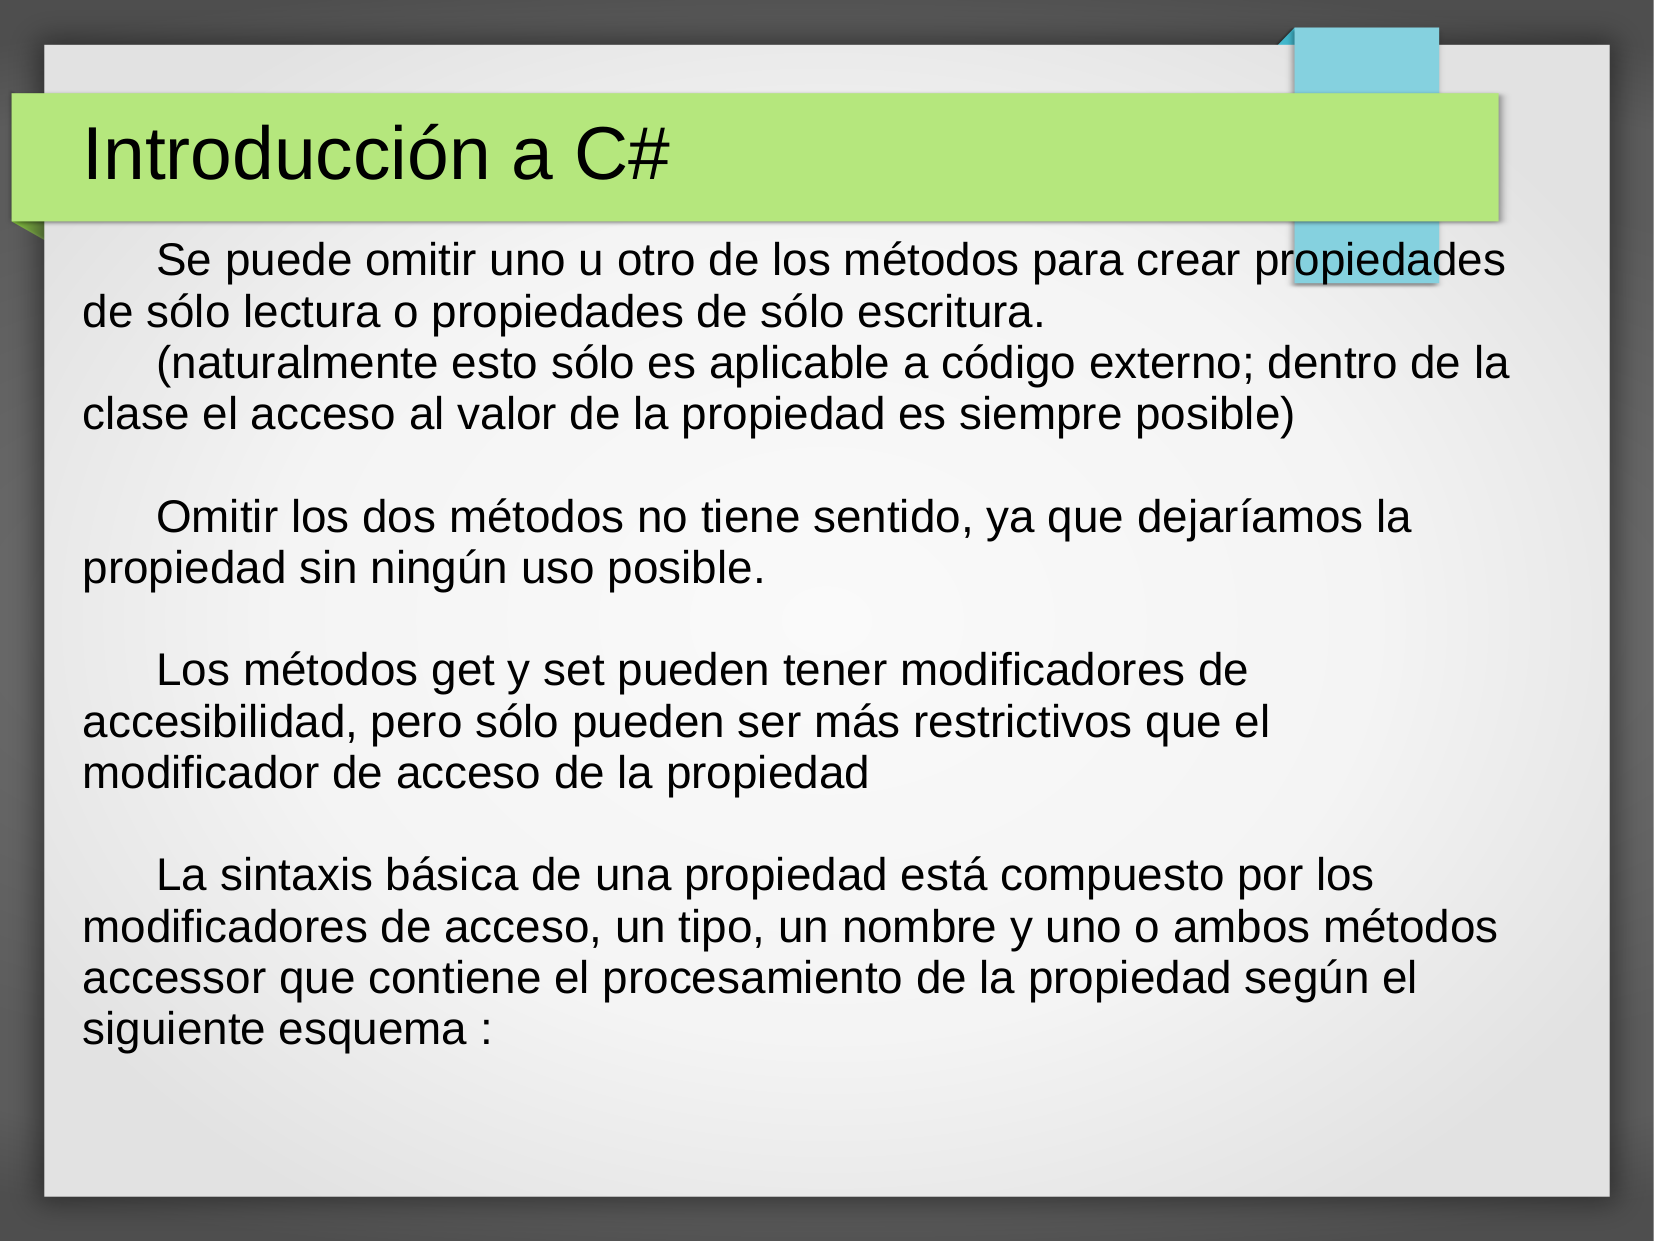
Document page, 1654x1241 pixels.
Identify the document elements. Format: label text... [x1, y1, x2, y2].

title Introducción a C# [82, 94, 1264, 213]
text_box Se puede omitir uno u otro de los métodos para crear propiedades de sólo lectura o propiedades de sólo escritura. (naturalmente esto sólo es aplicable a código externo; dentro de la clase el acceso al valor de la propiedad es siempre posible) Omitir los dos métodos no tiene sentido, ya que dejaríamos la propiedad sin ningún uso posible. Los métodos get y set pueden tener modificadores de accesibilidad, pero sólo pueden ser más restrictivos que el modificador de acceso de la propiedad La sintaxis básica de una propiedad está compuesto por los modificadores de acceso, un tipo, un nombre y uno o ambos métodos accessor que contiene el procesamiento de la propiedad según el siguiente esquema : [82, 234, 1512, 1055]
picture [0, 0, 1654, 1241]
